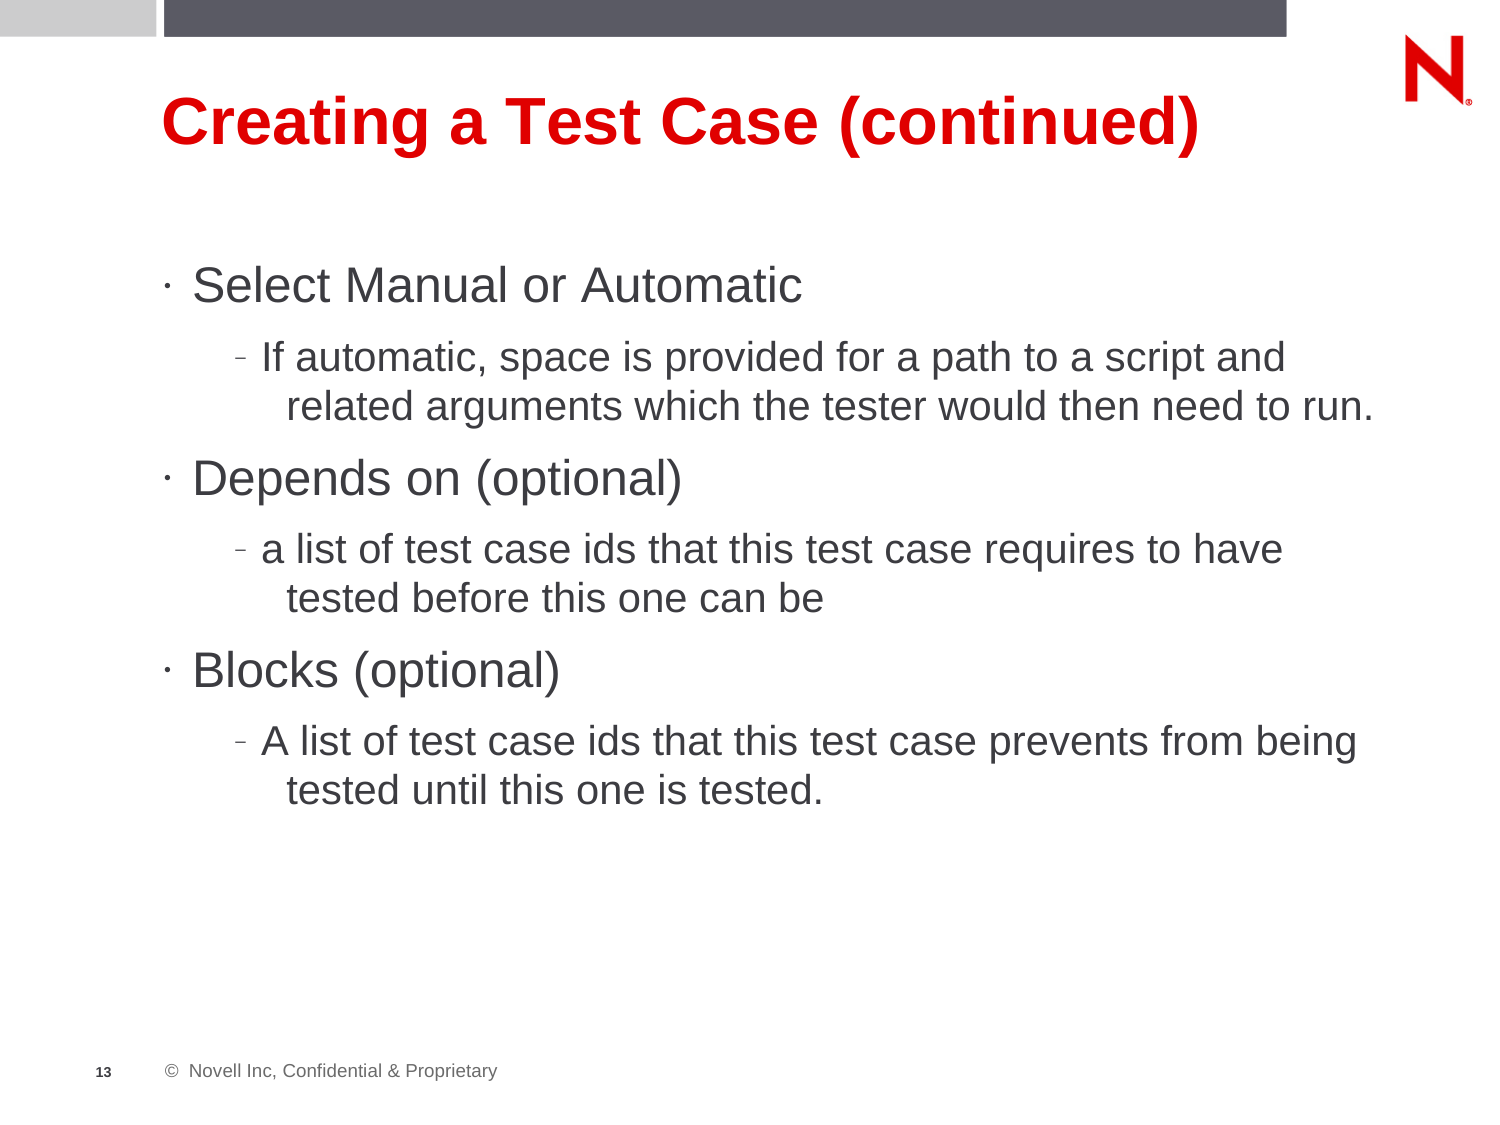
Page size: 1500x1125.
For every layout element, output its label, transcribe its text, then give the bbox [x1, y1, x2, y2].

picture [1403, 32, 1473, 107]
list Select Manual or Automatic If automatic, space is provided for a path to a script and related arguments which the tester would then need to run. Depends on (optional) a list of test case ids that this test case requires to have tested before this one can be Blocks (optional) A list of test case ids that this test case prevents from being tested until this one is tested. [163, 254, 1404, 986]
title Creating a Test Case (continued) [161, 41, 1383, 205]
